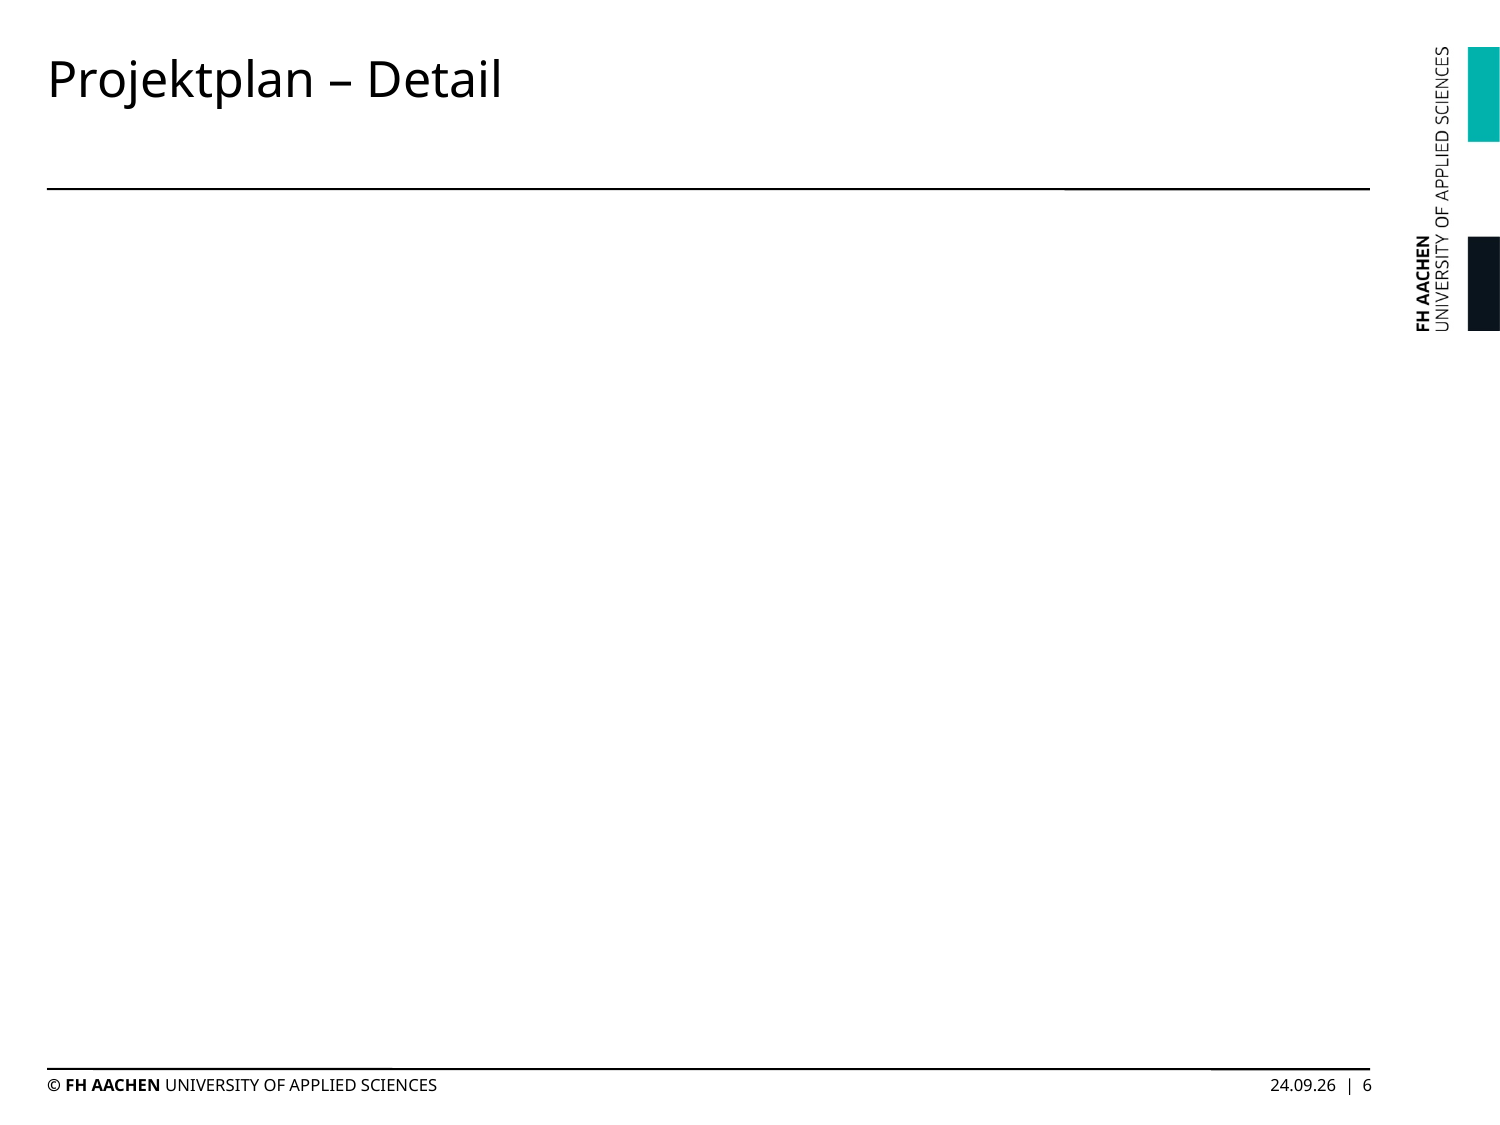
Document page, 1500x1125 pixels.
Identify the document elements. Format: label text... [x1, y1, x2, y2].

picture [1404, 47, 1500, 331]
title Projektplan – Detail [47, 47, 1370, 130]
